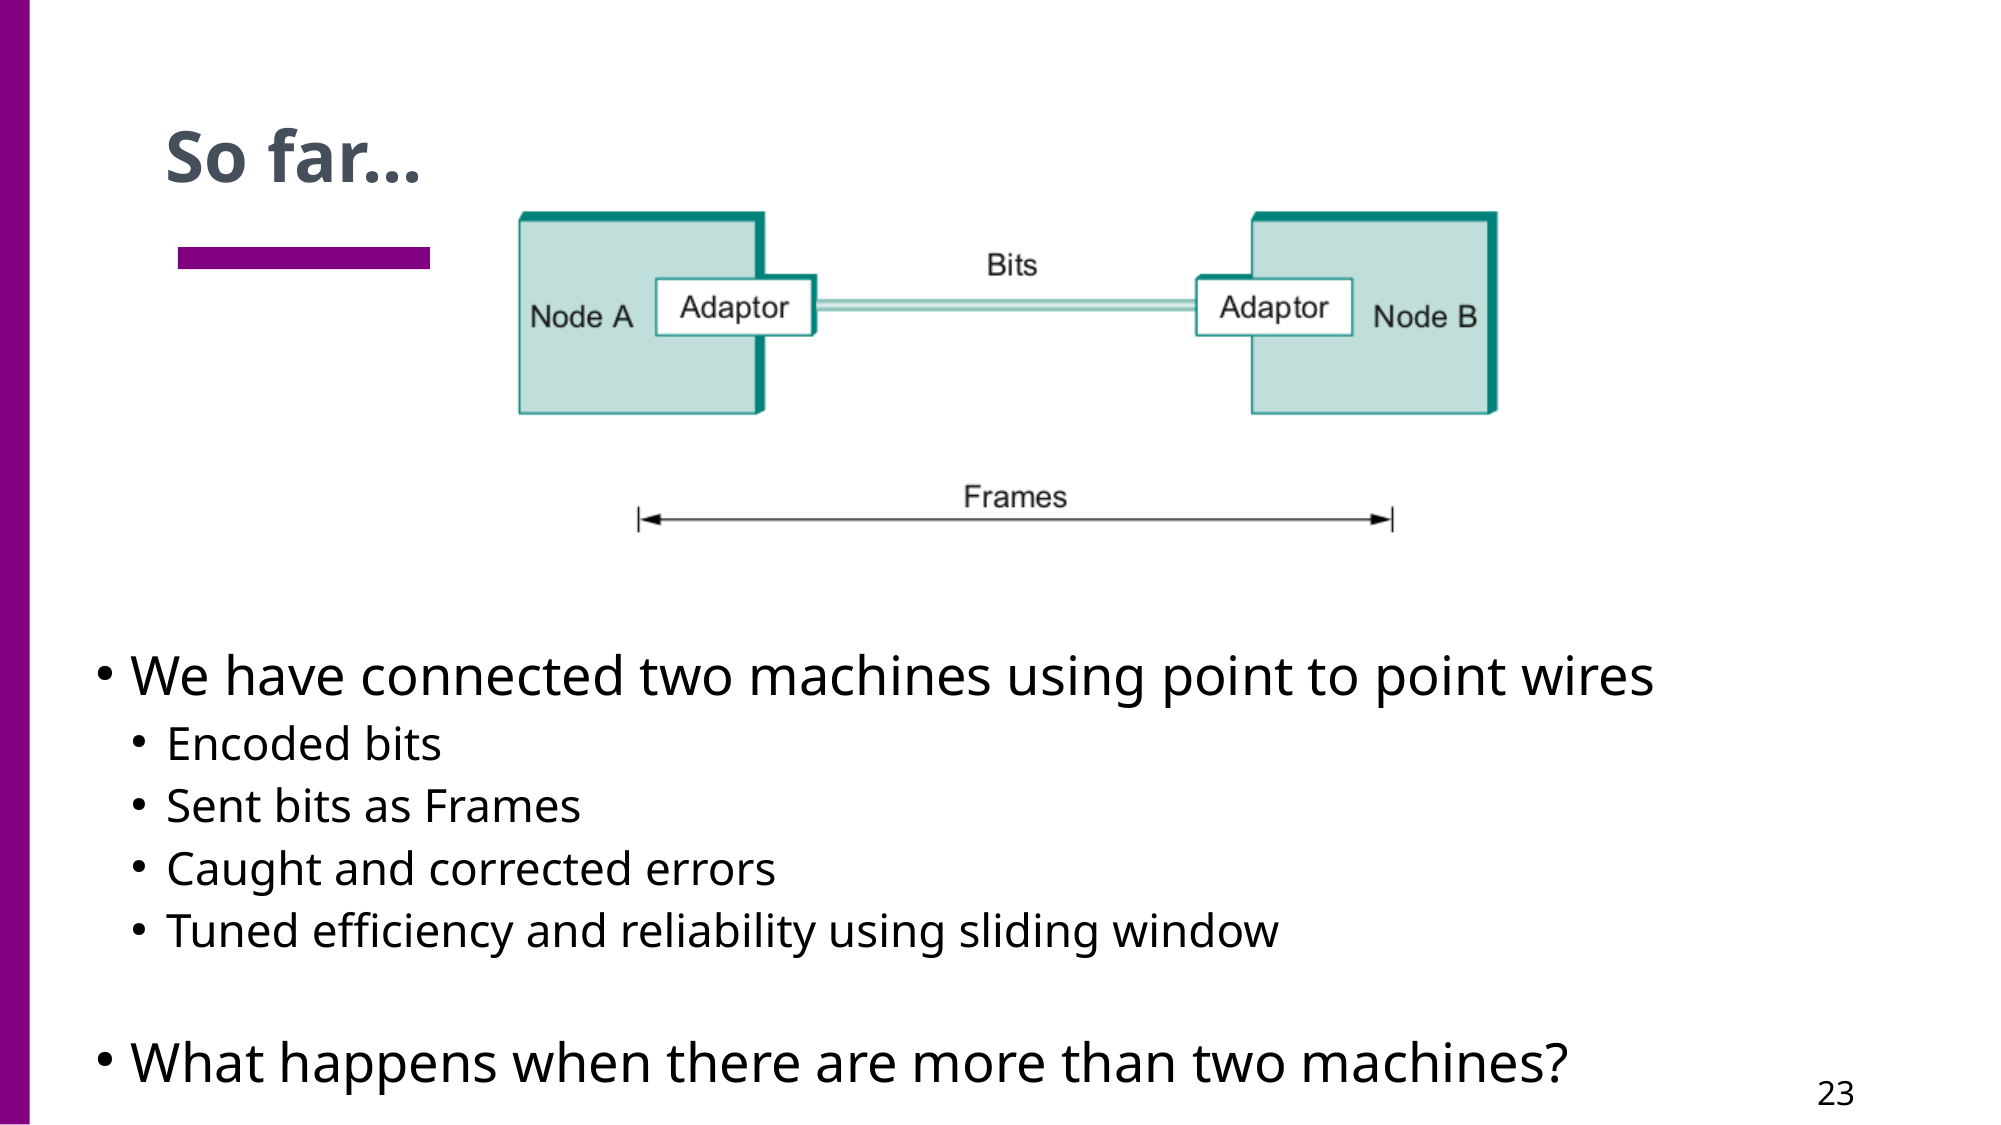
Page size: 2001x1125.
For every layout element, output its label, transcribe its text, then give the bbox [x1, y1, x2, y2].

text_box We have connected two machines using point to point wires Encoded bits Sent bits as Frames Caught and corrected errors Tuned efficiency and reliability using sliding window What happens when there are more than two machines? [80, 630, 1981, 1056]
text_box So far... [151, 0, 1849, 212]
picture [430, 127, 1561, 542]
